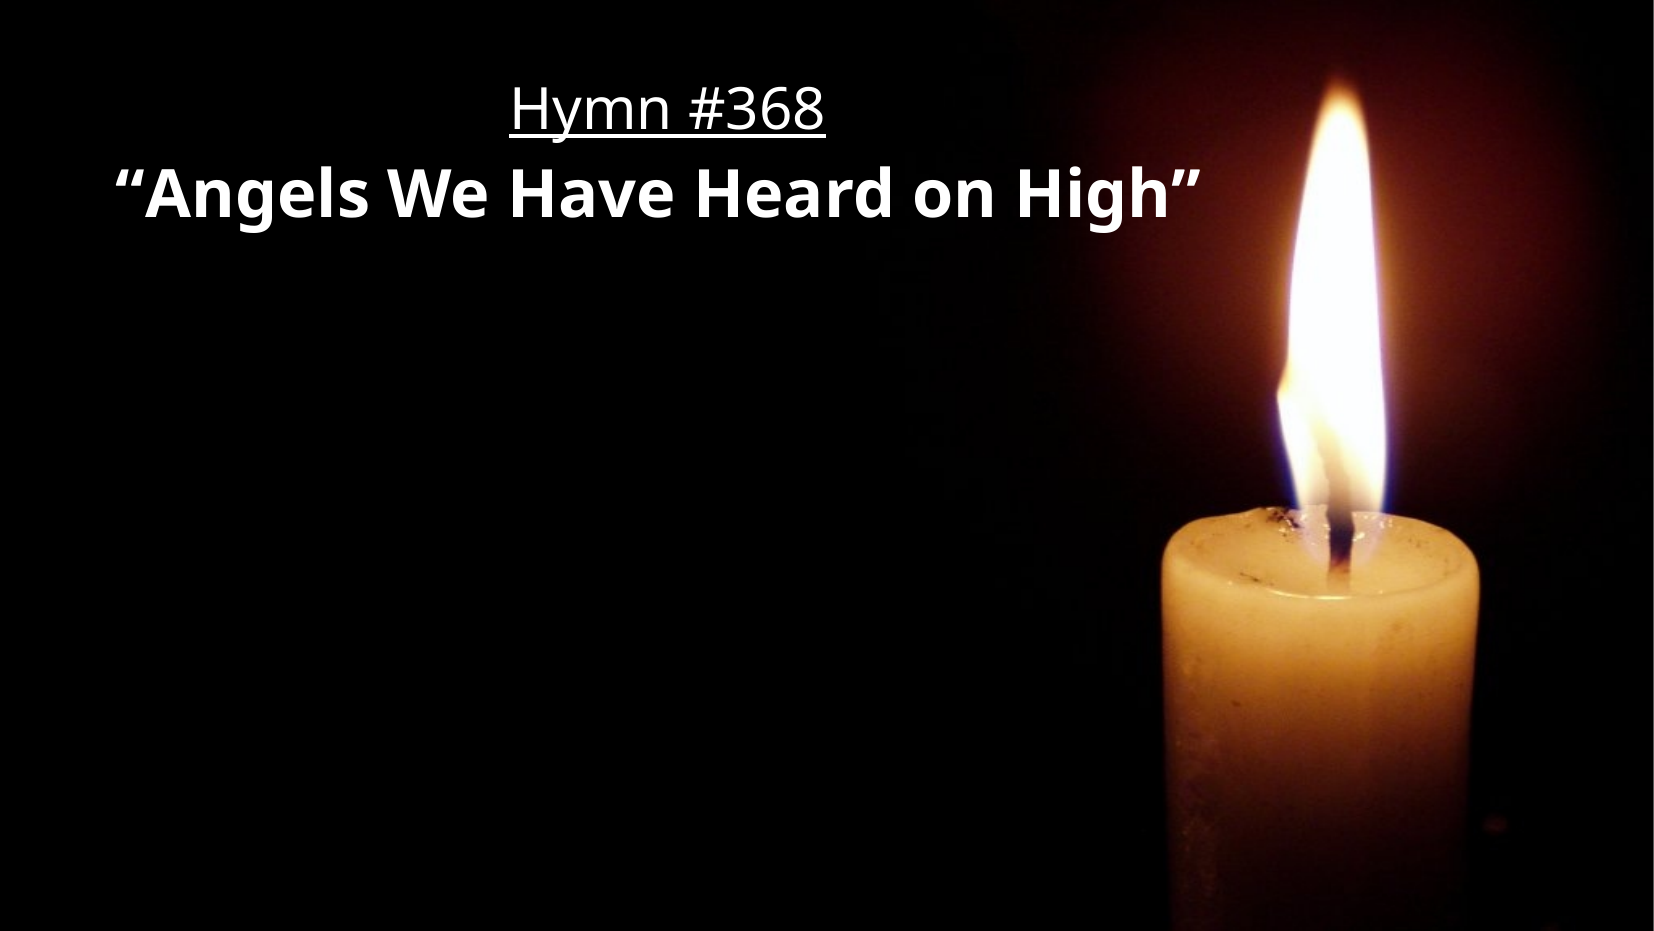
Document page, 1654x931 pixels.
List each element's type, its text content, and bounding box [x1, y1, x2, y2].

text_box Hymn #368 “Angels We Have Heard on High” [60, 60, 1276, 241]
picture [0, 0, 1654, 931]
